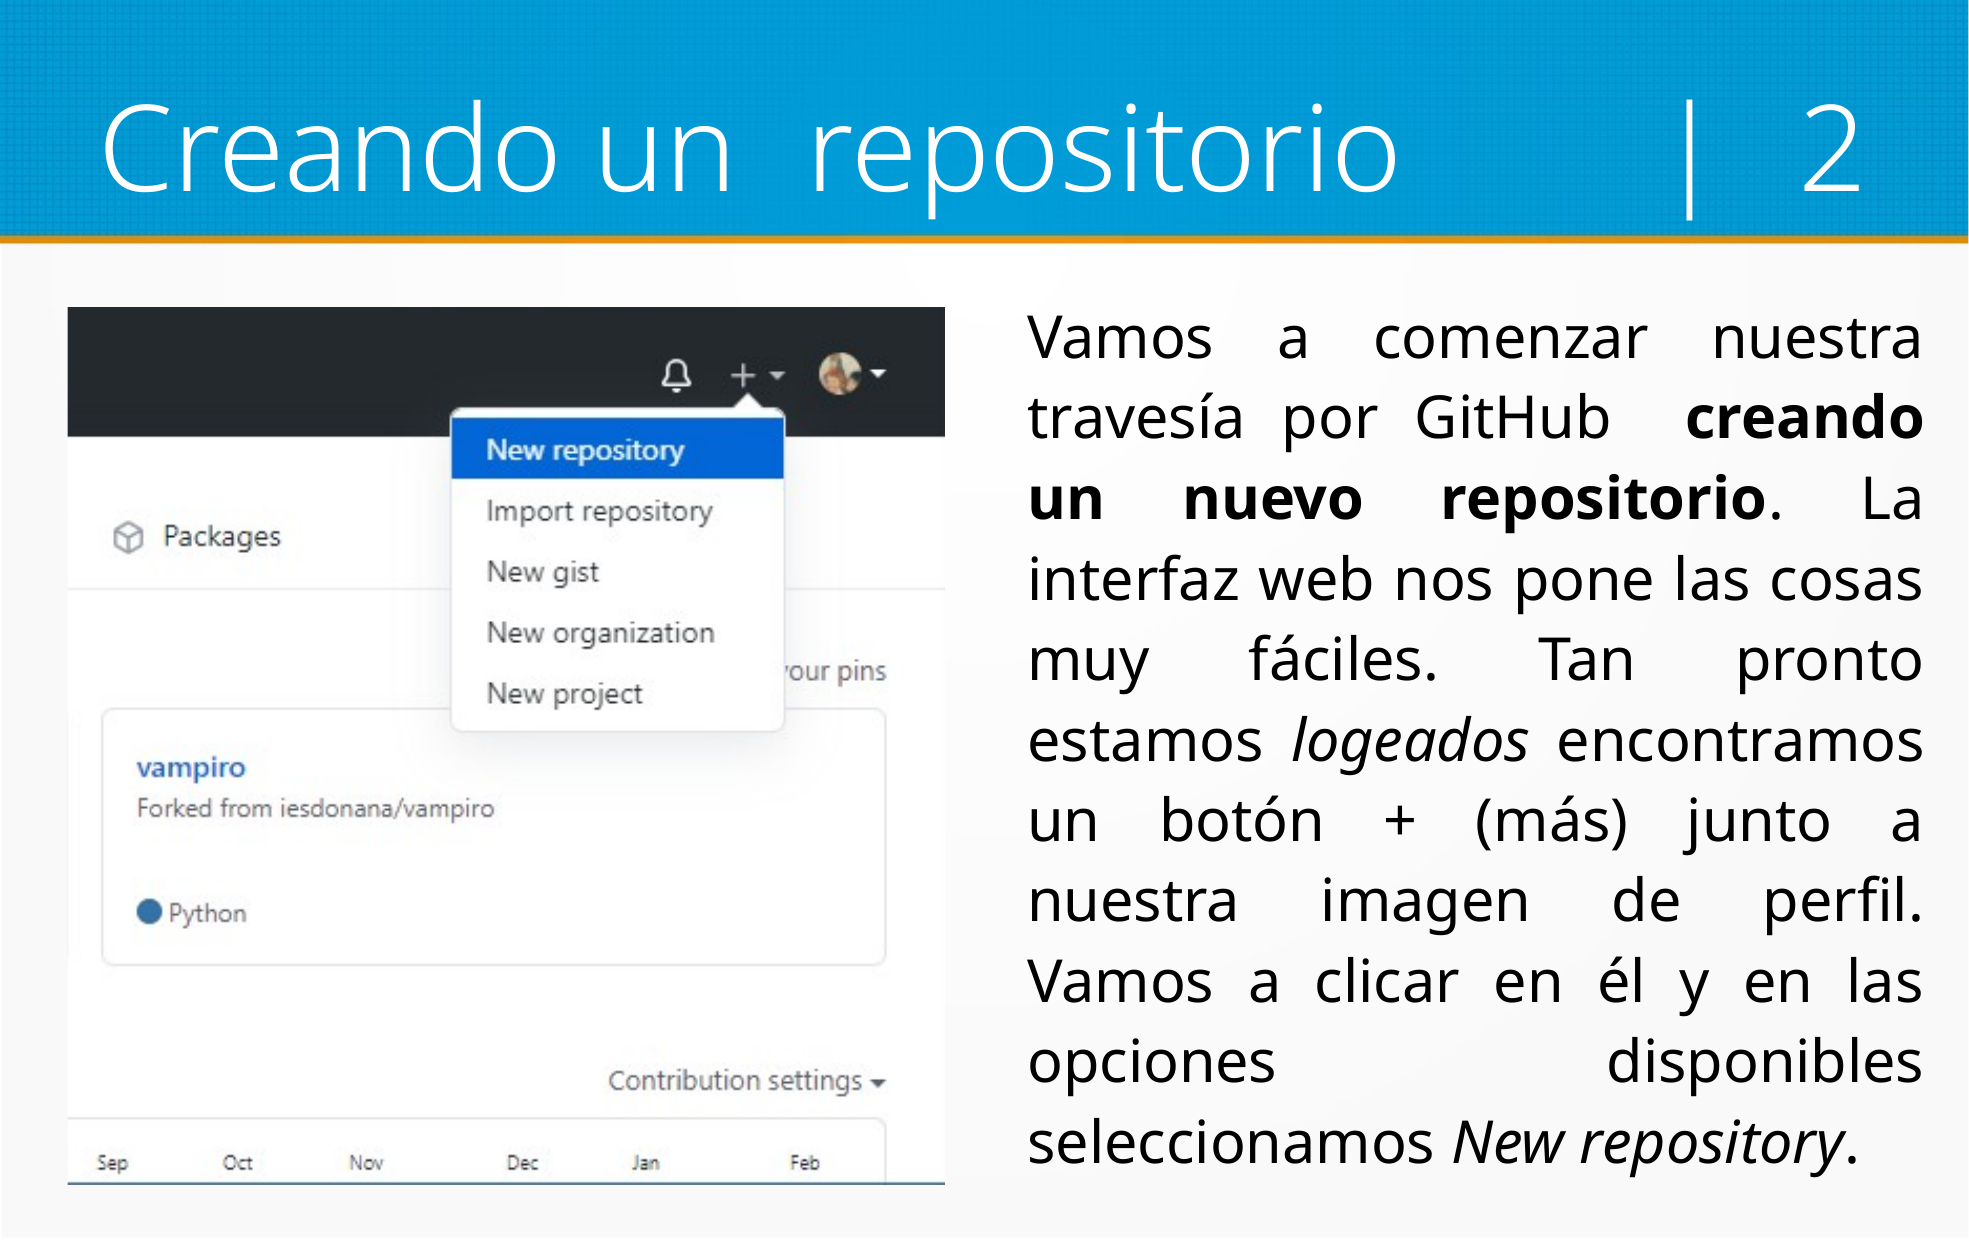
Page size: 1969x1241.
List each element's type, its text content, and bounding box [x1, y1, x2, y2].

picture [0, 233, 1969, 1241]
list Vamos a comenzar nuestra travesía por GitHub creando un nuevo repositorio. La interfaz web nos pone las cosas muy fáciles. Tan pronto estamos logeados encontramos un botón + (más) junto a nuestra imagen de perfil. Vamos a clicar en él y en las opciones disponibles seleccionamos New repository. [1027, 295, 1926, 1182]
title Creando un repositorio | 2 [98, 19, 1870, 227]
